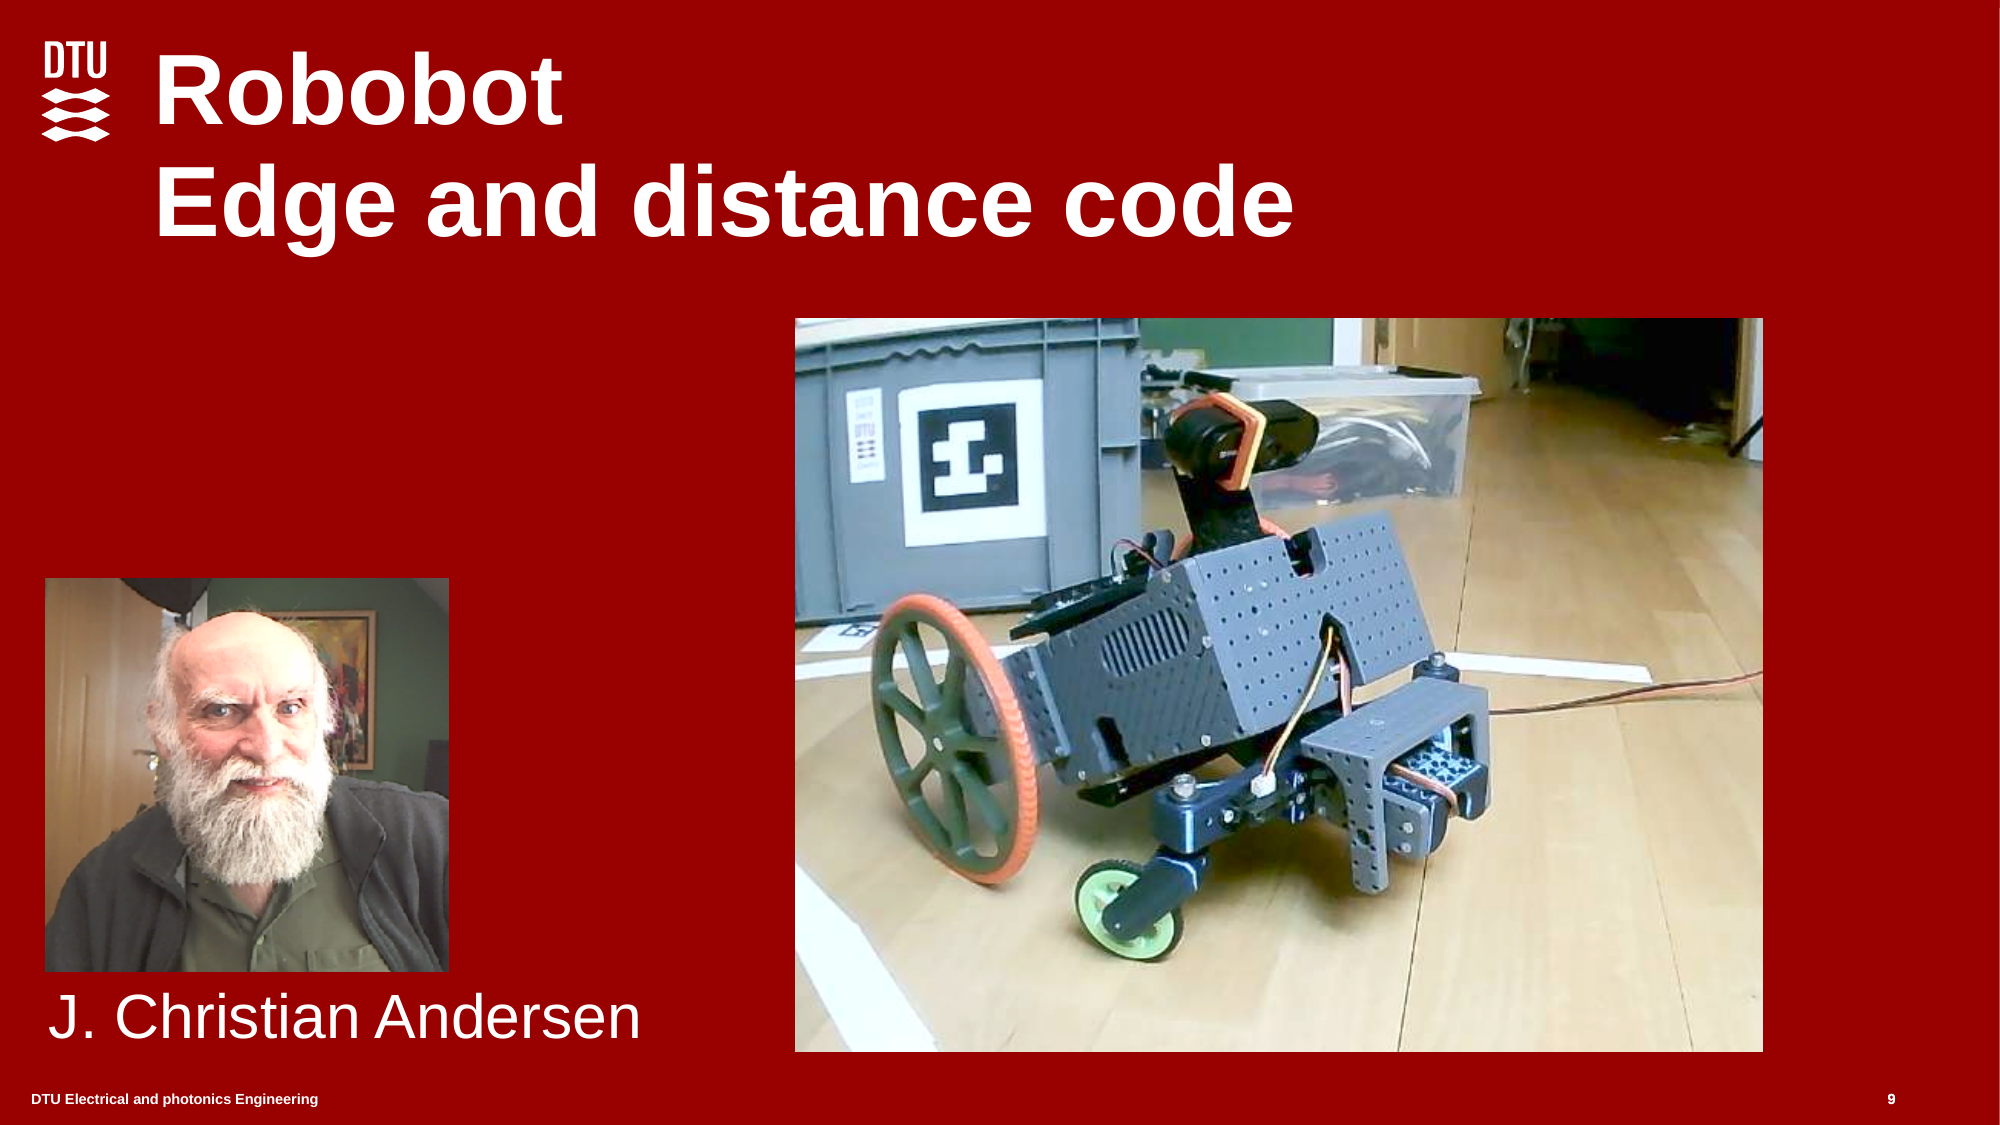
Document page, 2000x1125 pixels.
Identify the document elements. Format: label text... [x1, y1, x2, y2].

title Robobot Edge and distance code [153, 35, 1932, 480]
subtitle J. Christian Andersen [48, 956, 734, 1052]
slide_number <number> [1887, 1073, 1959, 1125]
picture [795, 318, 1763, 1052]
picture [45, 578, 449, 972]
